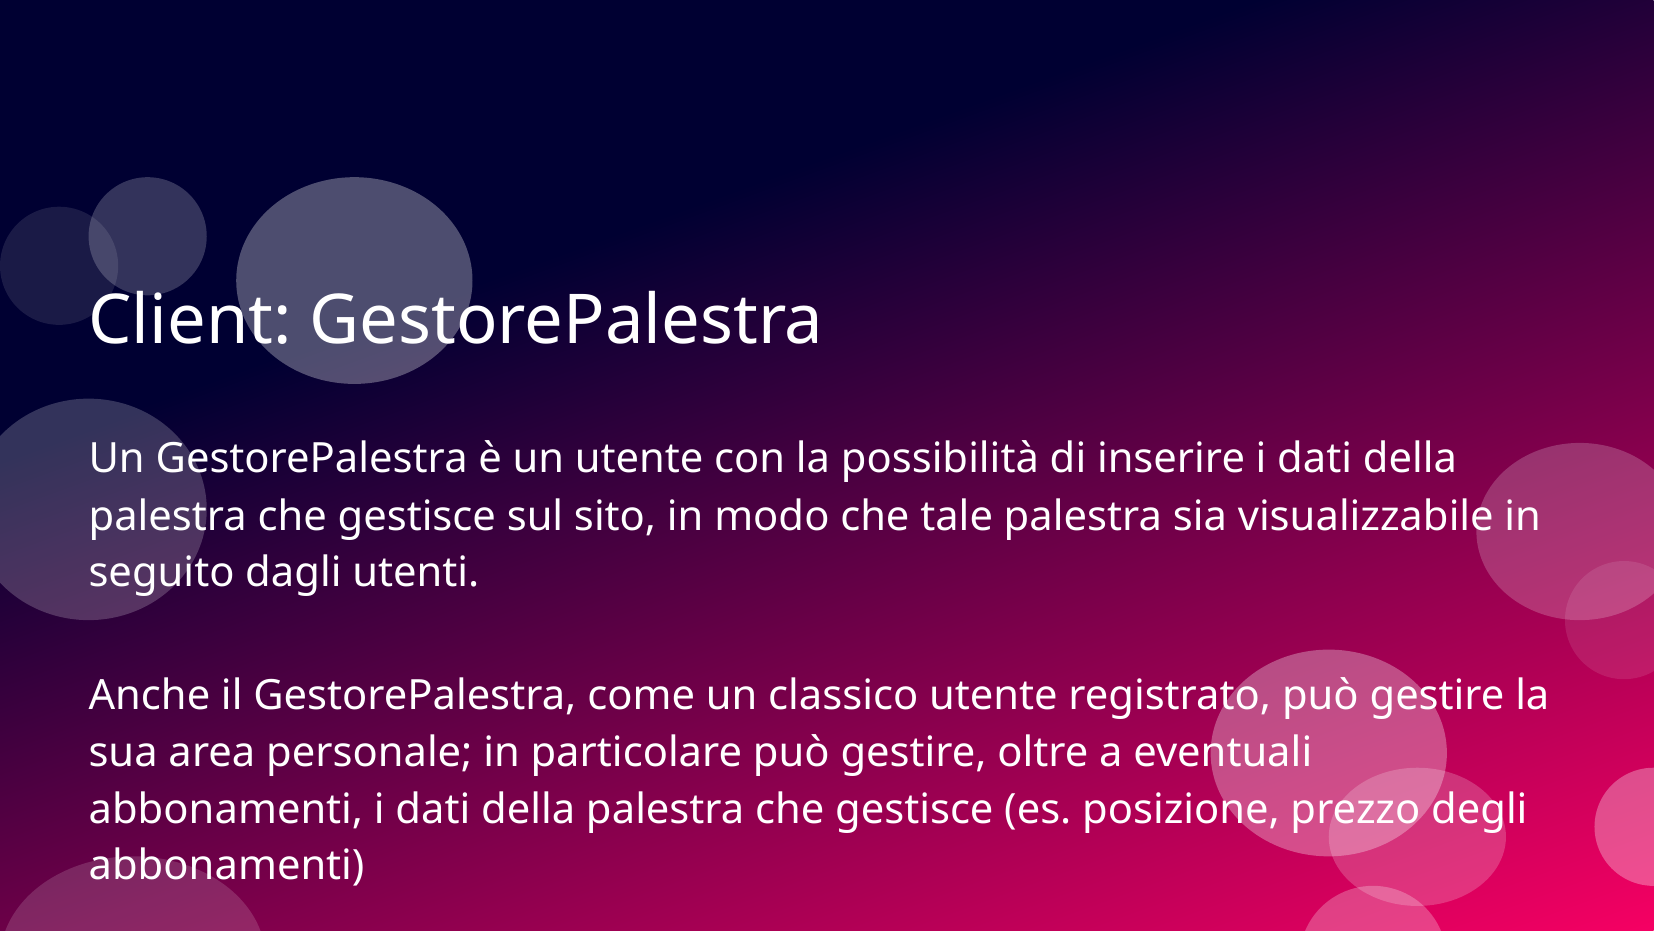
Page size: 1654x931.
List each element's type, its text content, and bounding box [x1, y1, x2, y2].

text_box Un GestorePalestra è un utente con la possibilità di inserire i dati della palestra che gestisce sul sito, in modo che tale palestra sia visualizzabile in seguito dagli utenti. [88, 428, 1565, 621]
title Client: GestorePalestra [88, 236, 1565, 399]
text_box Anche il GestorePalestra, come un classico utente registrato, può gestire la sua area personale; in particolare può gestire, oltre a eventuali abbonamenti, i dati della palestra che gestisce (es. posizione, prezzo degli abbonamenti) [88, 664, 1565, 857]
